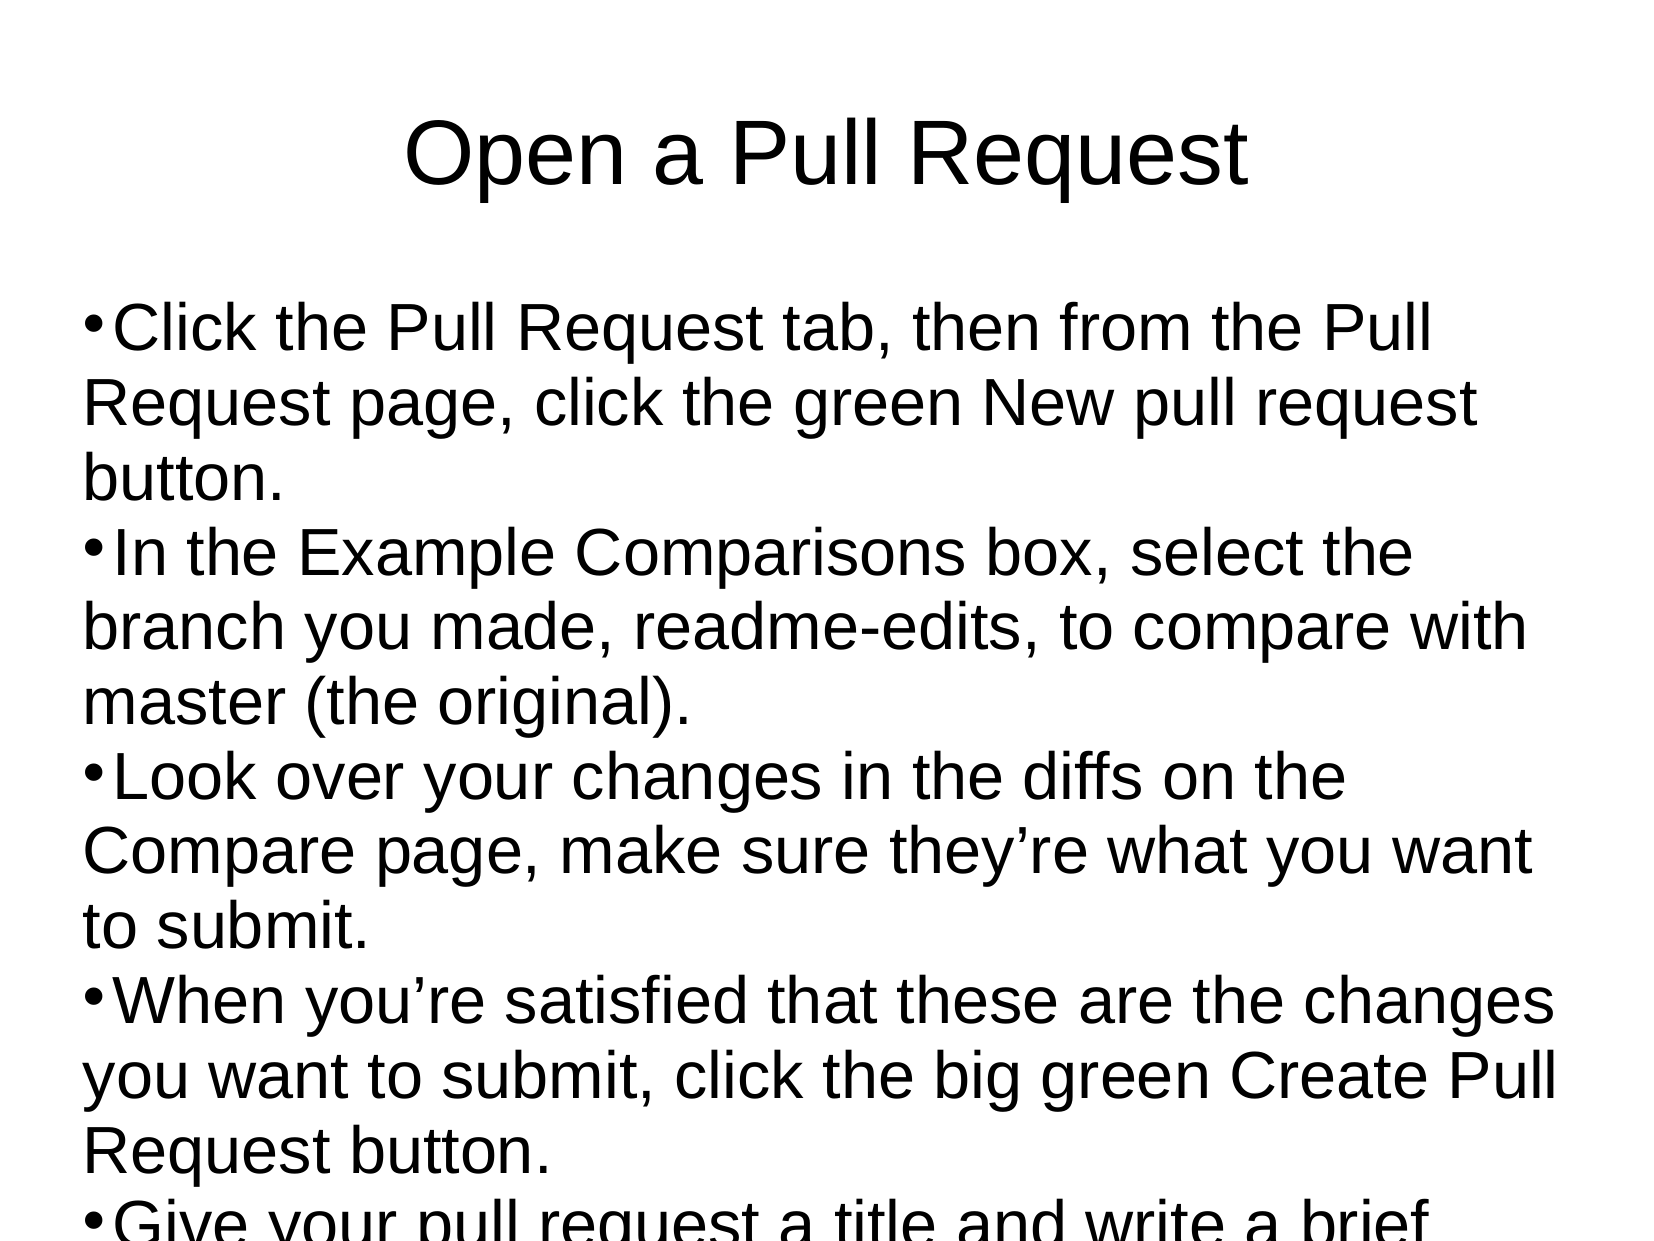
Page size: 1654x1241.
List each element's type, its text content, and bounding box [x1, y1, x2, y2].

text_box Open a Pull Request [82, 49, 1571, 257]
text_box Click the Pull Request tab, then from the Pull Request page, click the green New pull request button. In the Example Comparisons box, select the branch you made, readme-edits, to compare with master (the original). Look over your changes in the diffs on the Compare page, make sure they’re what you want to submit. When you’re satisfied that these are the changes you want to submit, click the big green Create Pull Request button. Give your pull request a title and write a brief description of your changes. pr-form When you’re done with your message, click Create pull request! [82, 290, 1571, 1010]
